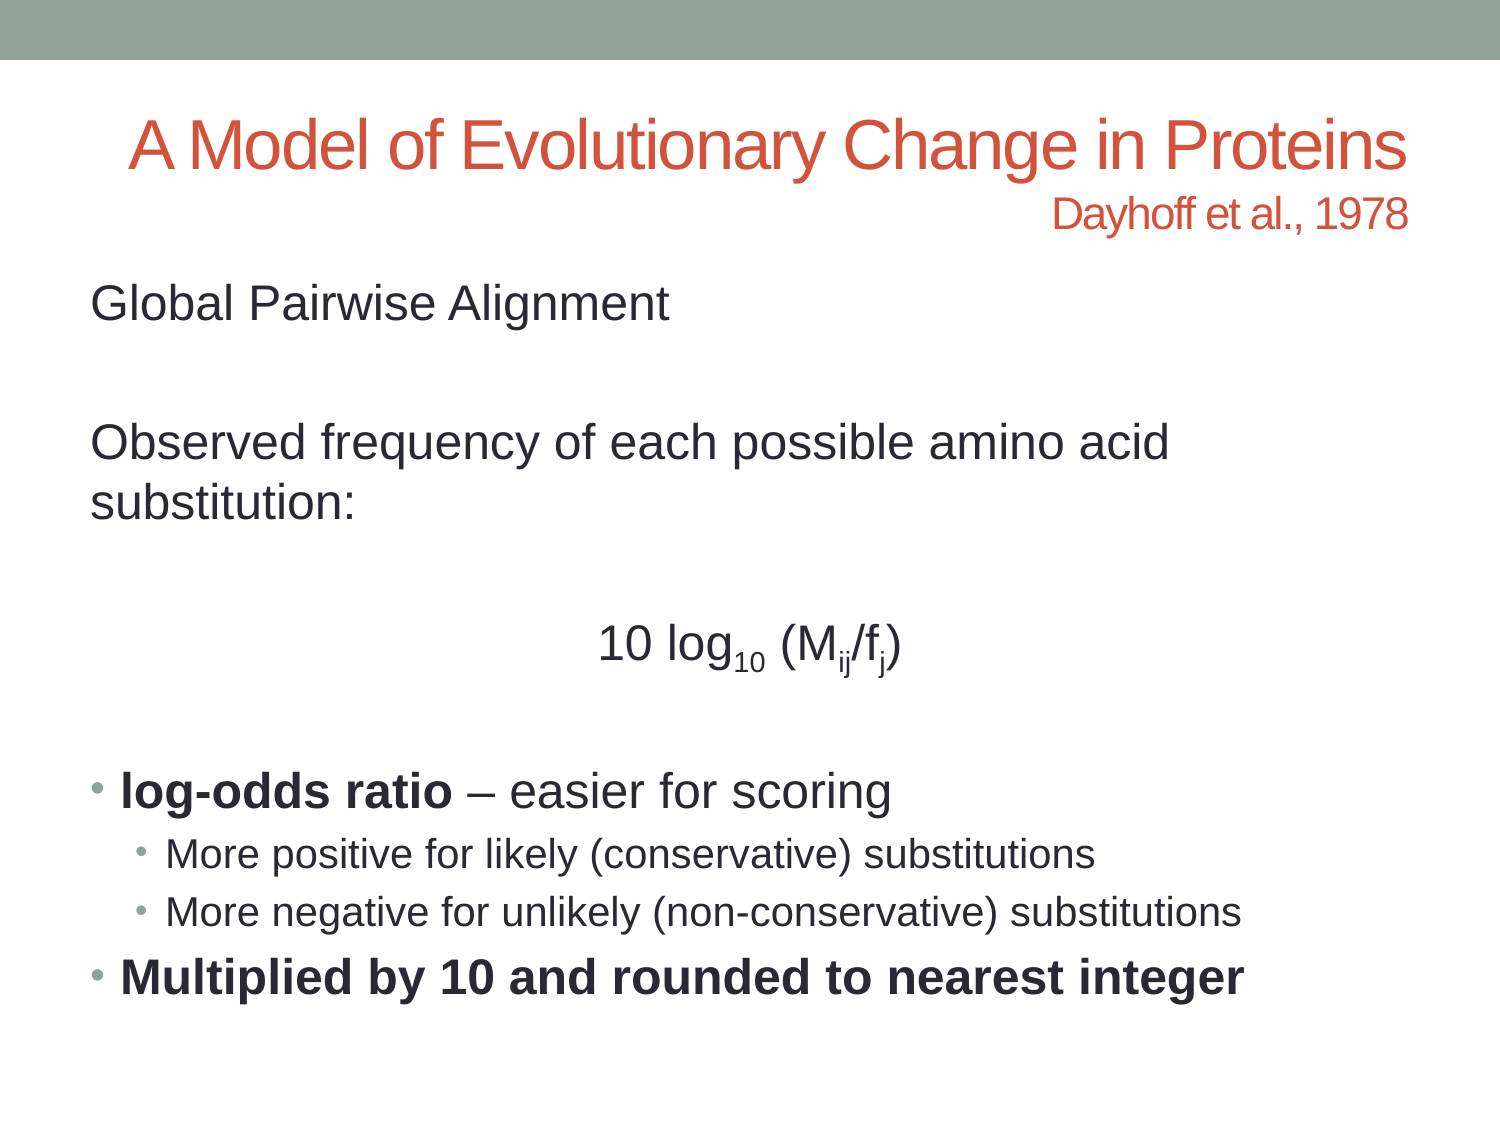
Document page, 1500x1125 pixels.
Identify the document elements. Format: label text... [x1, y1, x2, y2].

title A Model of Evolutionary Change in Proteins Dayhoff et al., 1978 [75, 87, 1425, 250]
list Global Pairwise Alignment Observed frequency of each possible amino acid substitution: 10 log10 (Mij/fj) log-odds ratio – easier for scoring More positive for likely (conservative) substitutions More negative for unlikely (non-conservative) substitutions Multiplied by 10 and rounded to nearest integer [75, 262, 1425, 1063]
